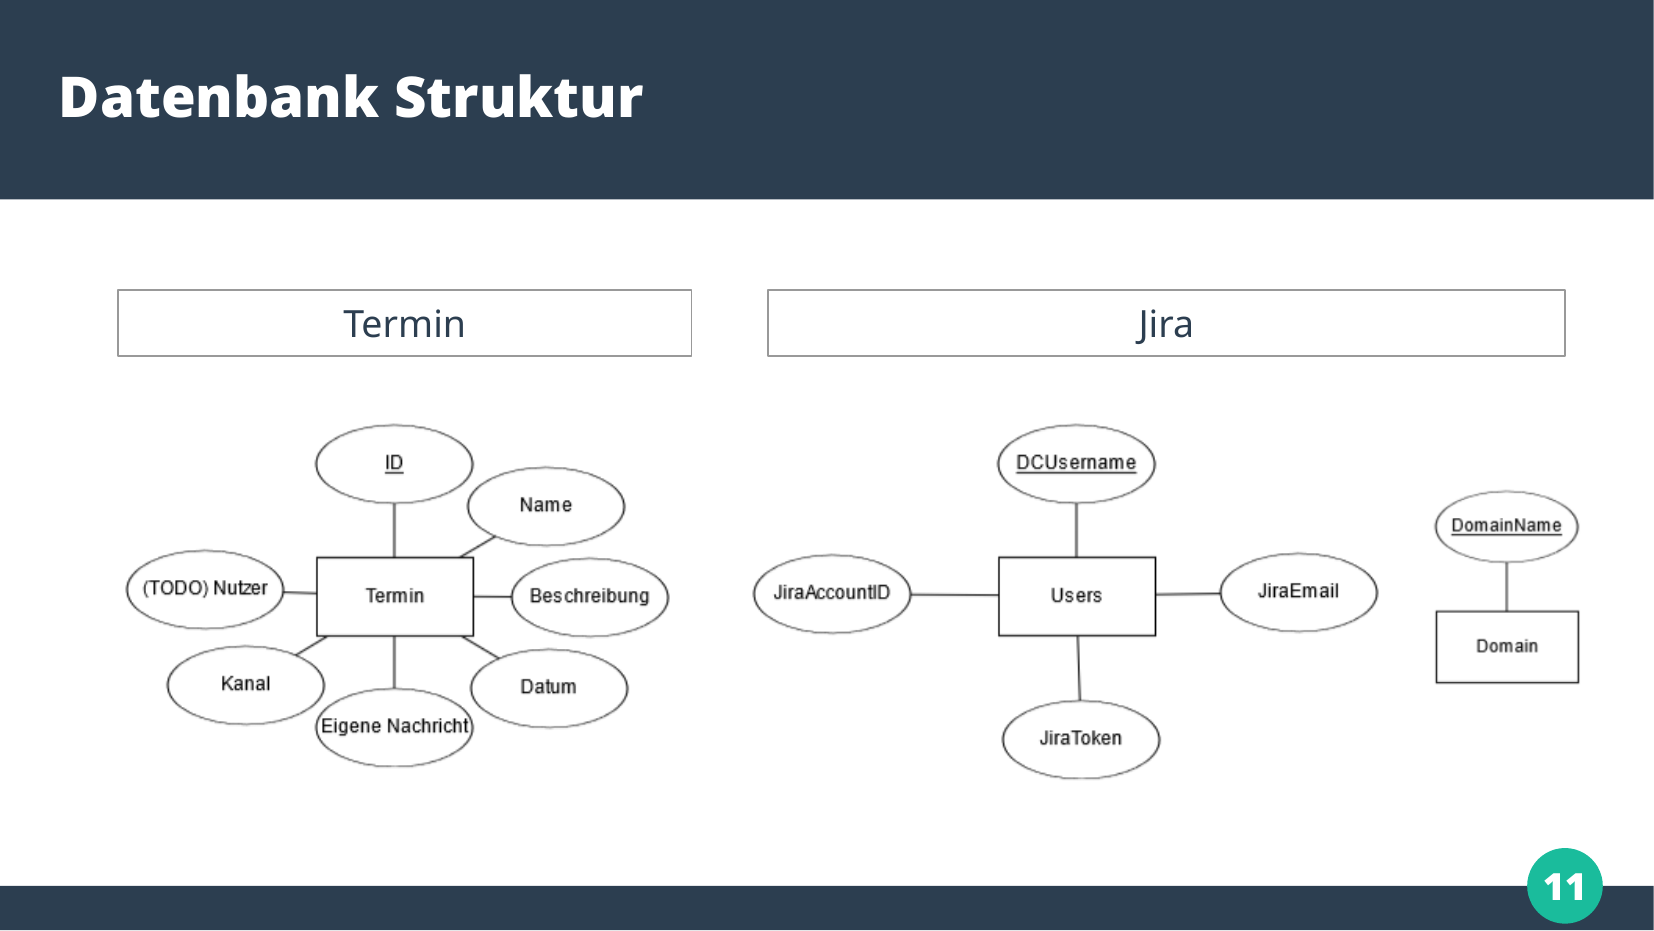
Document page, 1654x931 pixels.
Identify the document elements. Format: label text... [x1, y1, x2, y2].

text_box Jira [767, 292, 1565, 355]
title Datenbank Struktur [59, 37, 1595, 155]
picture [712, 383, 1647, 820]
picture [85, 383, 709, 808]
text_box Termin [118, 292, 692, 355]
